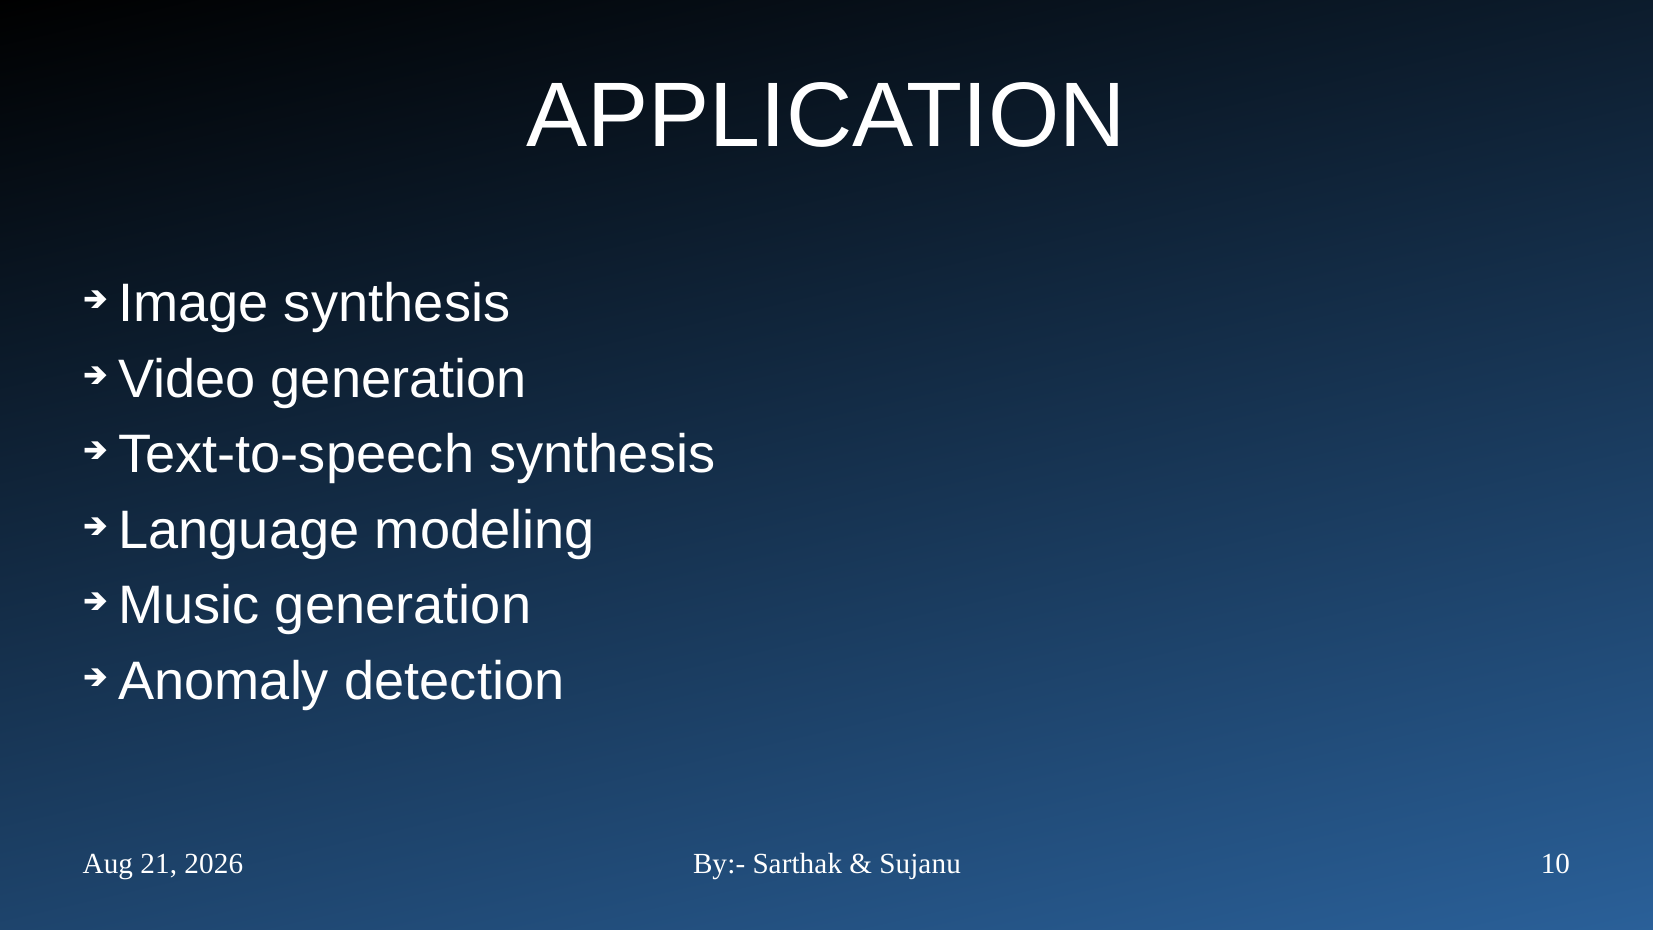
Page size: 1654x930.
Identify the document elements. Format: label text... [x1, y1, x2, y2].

title APPLICATION [82, 37, 1571, 193]
subtitle Image synthesis Video generation Text-to-speech synthesis Language modeling Music generation Anomaly detection [82, 217, 1571, 758]
